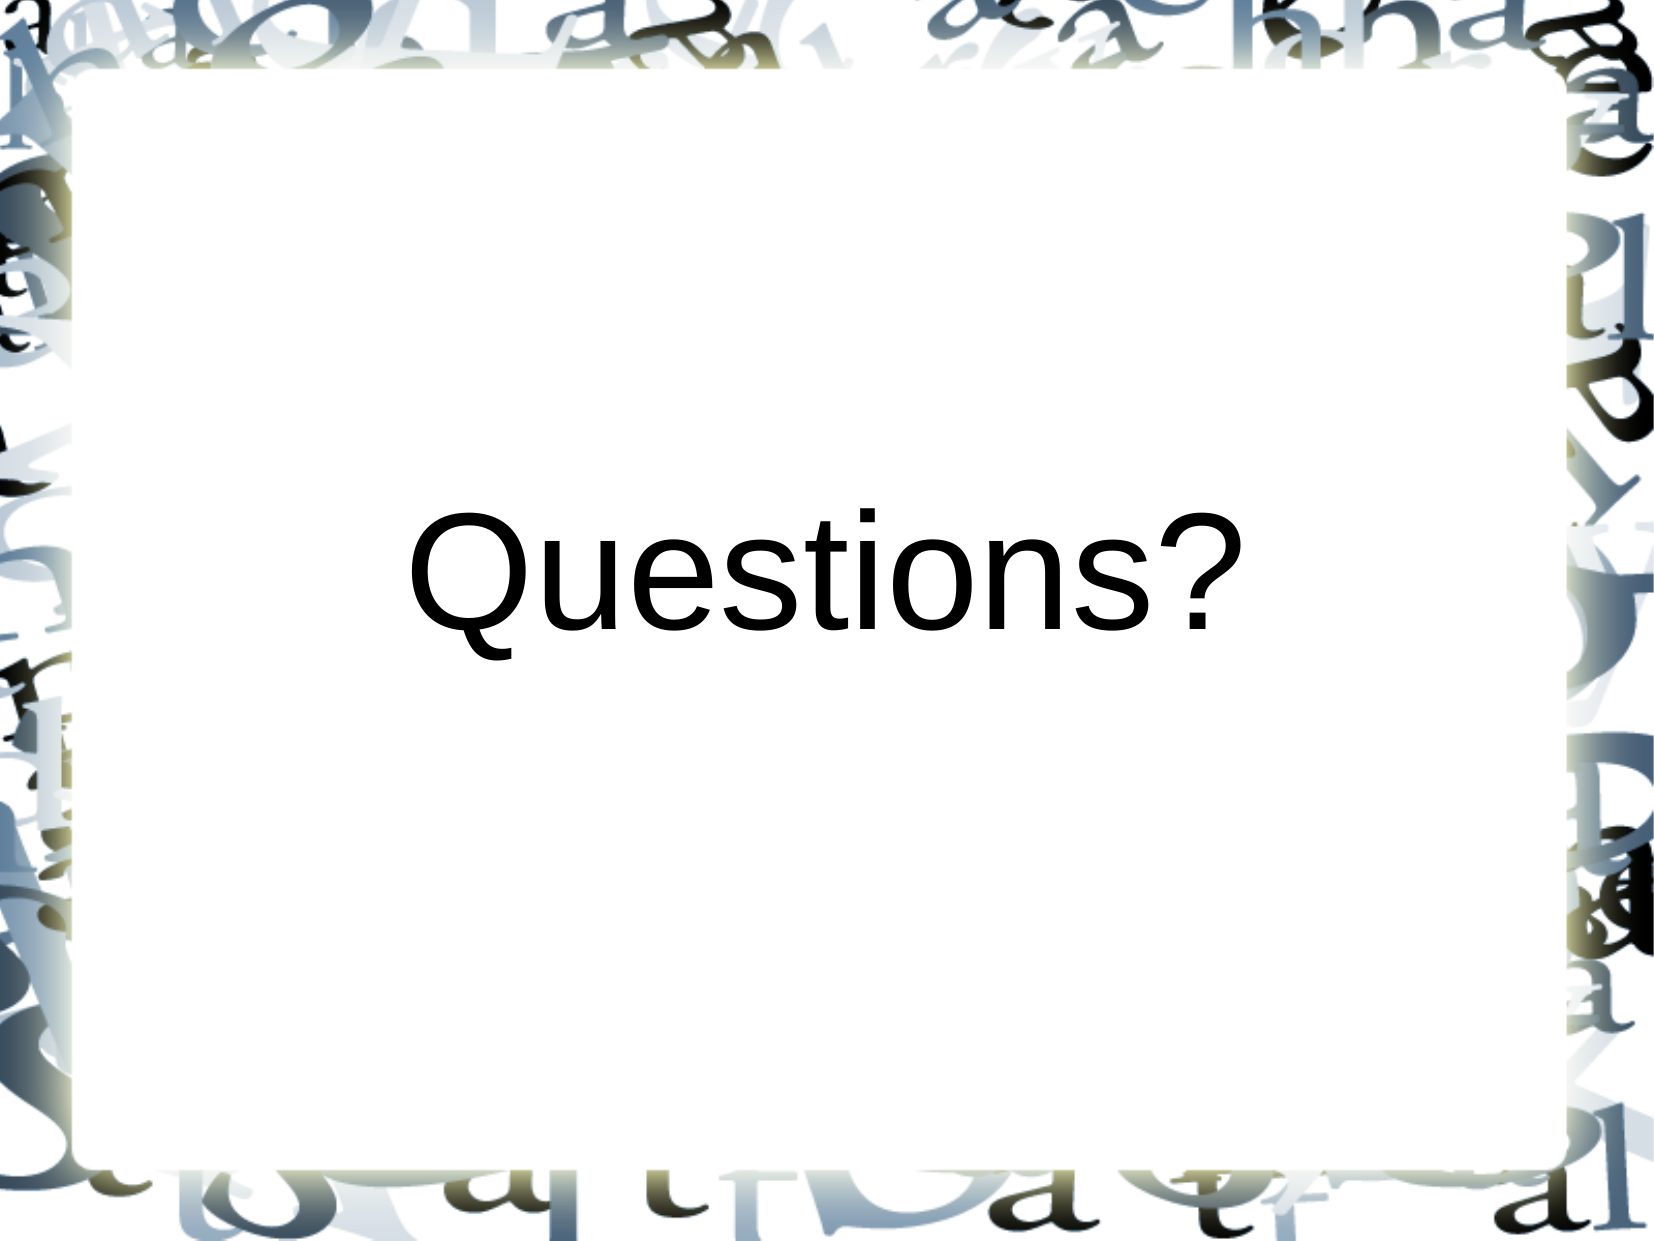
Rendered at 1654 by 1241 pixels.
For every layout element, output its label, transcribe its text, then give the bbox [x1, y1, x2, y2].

picture [0, 0, 1654, 1241]
title Questions? [82, 78, 1571, 1066]
